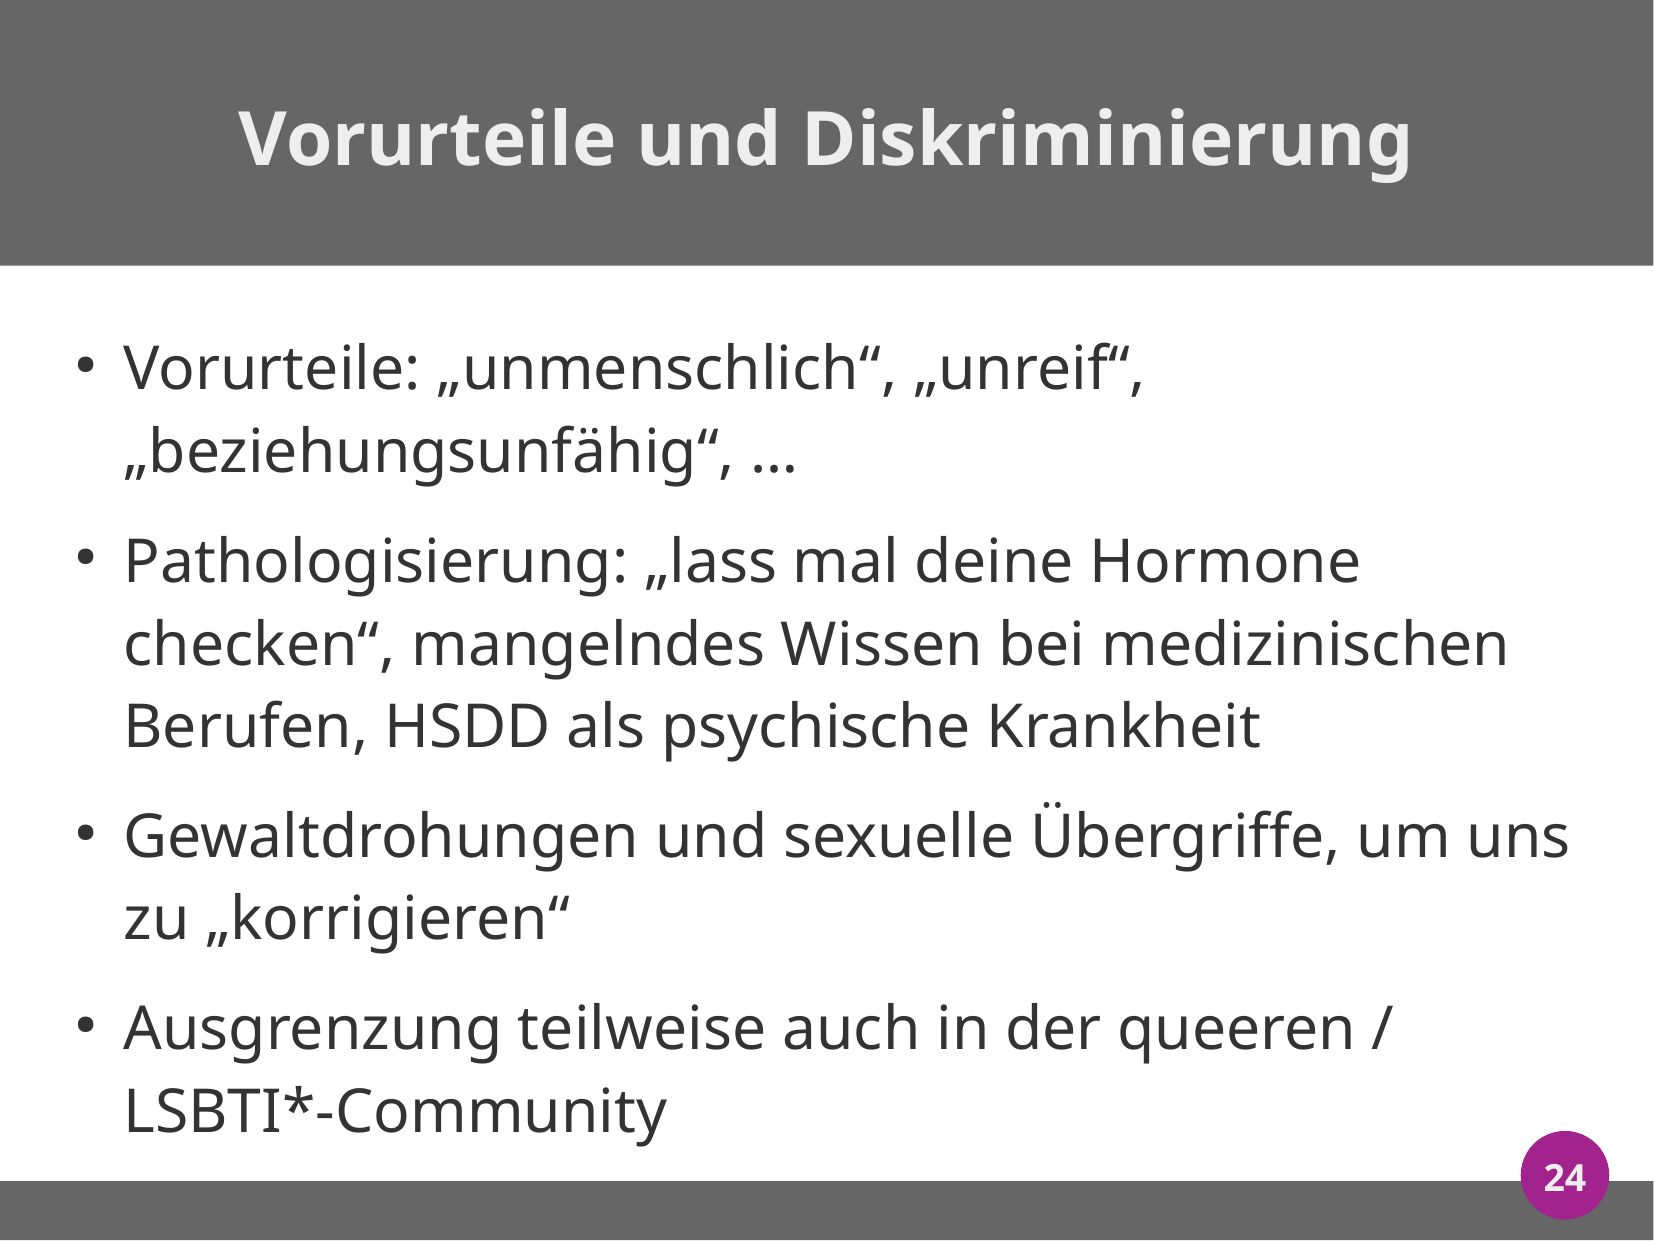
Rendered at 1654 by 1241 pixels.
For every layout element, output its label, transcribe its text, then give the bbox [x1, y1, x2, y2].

list Vorurteile: „unmenschlich“, „unreif“, „beziehungsunfähig“, … Pathologisierung: „lass mal deine Hormone checken“, mangelndes Wissen bei medizinischen Berufen, HSDD als psychische Krankheit Gewaltdrohungen und sexuelle Übergriffe, um uns zu „korrigieren“ Ausgrenzung teilweise auch in der queeren / LSBTI*-Community [59, 324, 1595, 1152]
title Vorurteile und Diskriminierung [59, 11, 1595, 260]
